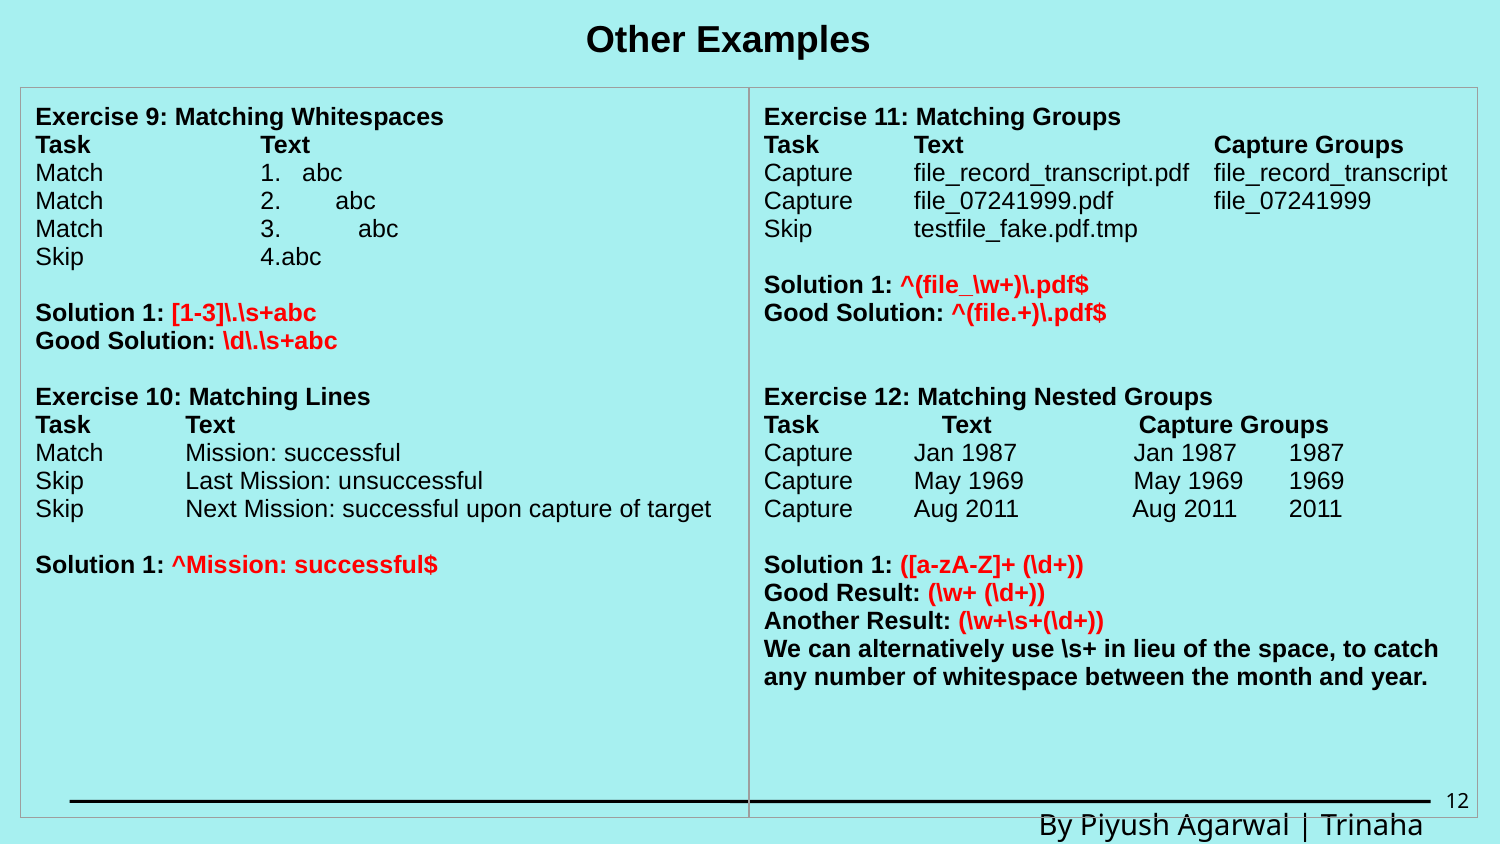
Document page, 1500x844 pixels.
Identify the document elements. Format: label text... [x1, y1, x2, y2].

slide_number <number> [1440, 769, 1484, 834]
table_header Exercise 11: Matching Groups Task Text Capture Groups Capture file_record_transcript.pdf file_record_transcript Capture file_07241999.pdf file_07241999 Skip testfile_fake.pdf.tmp Solution 1: ^(file_\w+)\.pdf$ Good Solution: ^(file.+)\.pdf$ Exercise 12: Matching Nested Groups Task Text Capture Groups Capture Jan 1987 Jan 1987 1987 Capture May 1969 May 1969 1969 Capture Aug 2011 Aug 2011 2011 Solution 1: ([a-zA-Z]+ (\d+)) Good Result: (\w+ (\d+)) Another Result: (\w+\s+(\d+)) We can alternatively use \s+ in lieu of the space, to catch any number of whitespace between the month and year. [750, 88, 1477, 817]
table_header Exercise 9: Matching Whitespaces Task Text Match 1. abc Match 2. abc Match 3. abc Skip 4.abc Solution 1: [1-3]\.\s+abc Good Solution: \d\.\s+abc Exercise 10: Matching Lines Task Text Match Mission: successful Skip Last Mission: unsuccessful Skip Next Mission: successful upon capture of target Solution 1: ^Mission: successful$ [21, 88, 748, 817]
text_box Other Examples [0, 0, 1457, 765]
text_box By Piyush Agarwal | Trinaha Institute [928, 818, 1440, 844]
